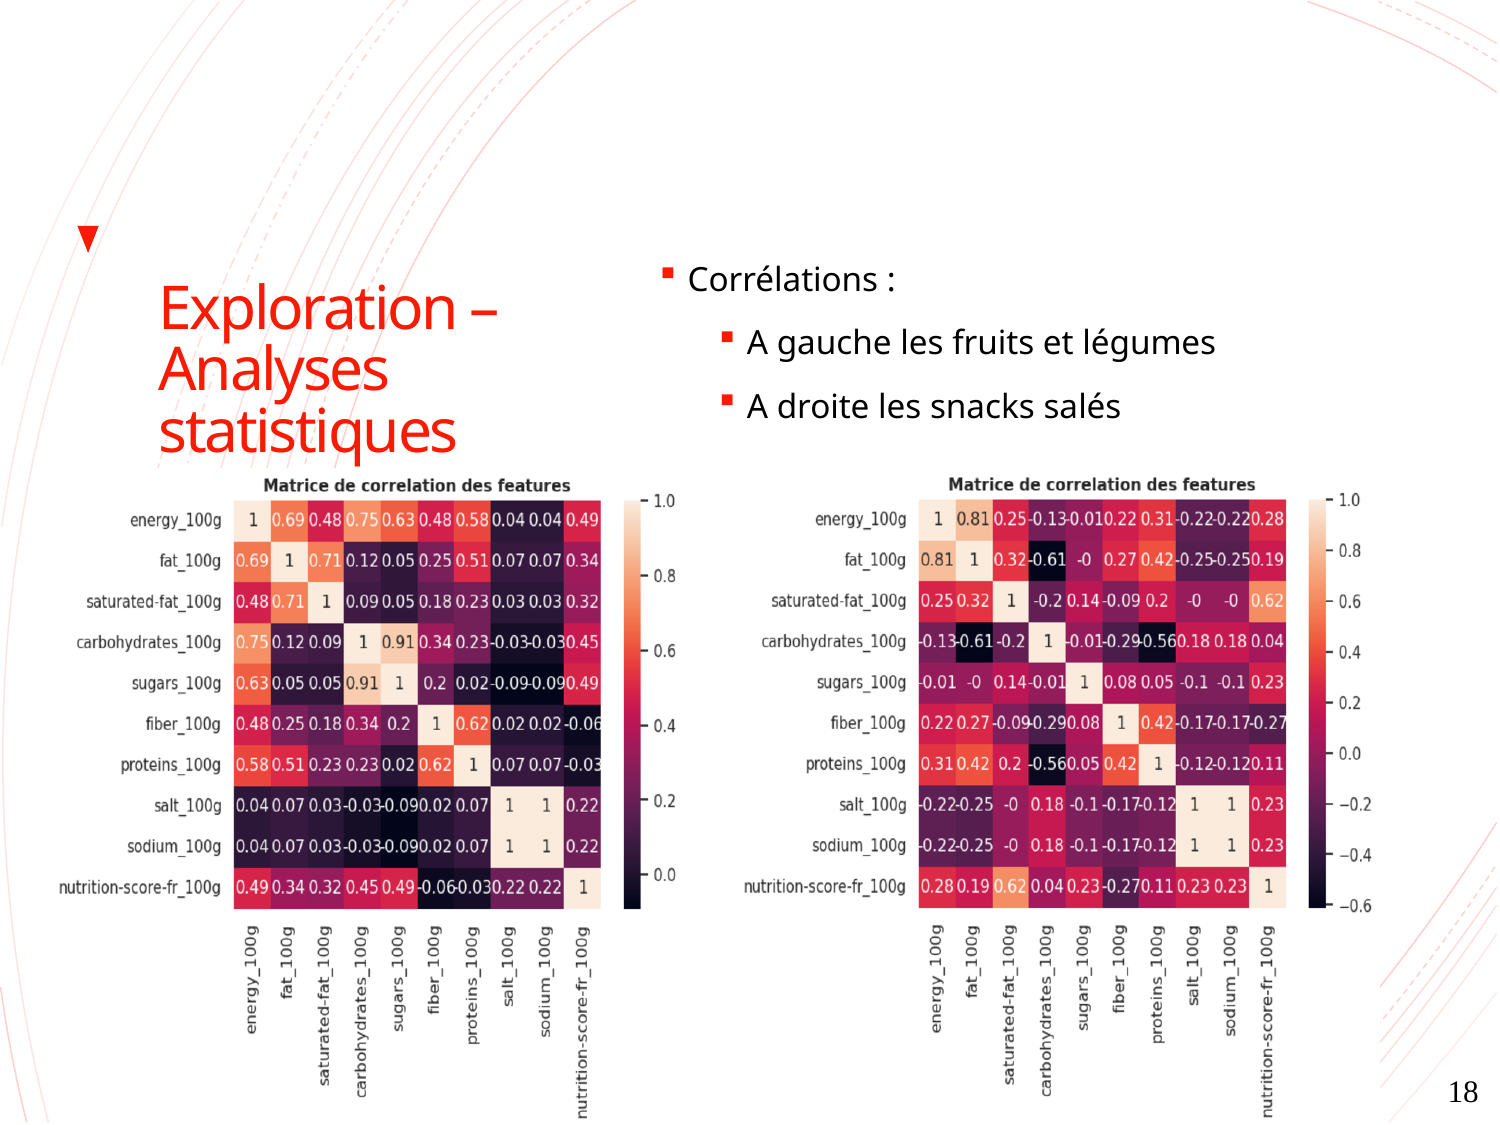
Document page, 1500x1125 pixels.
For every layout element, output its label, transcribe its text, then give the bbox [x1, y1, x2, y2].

text_box [77, 225, 99, 253]
list Corrélations : A gauche les fruits et légumes A droite les snacks salés [644, 242, 1403, 993]
picture [735, 467, 1380, 1125]
title Exploration – Analyses statistiques [121, 242, 584, 468]
text_box <numéro> [1432, 1064, 1494, 1120]
picture [50, 468, 683, 1125]
